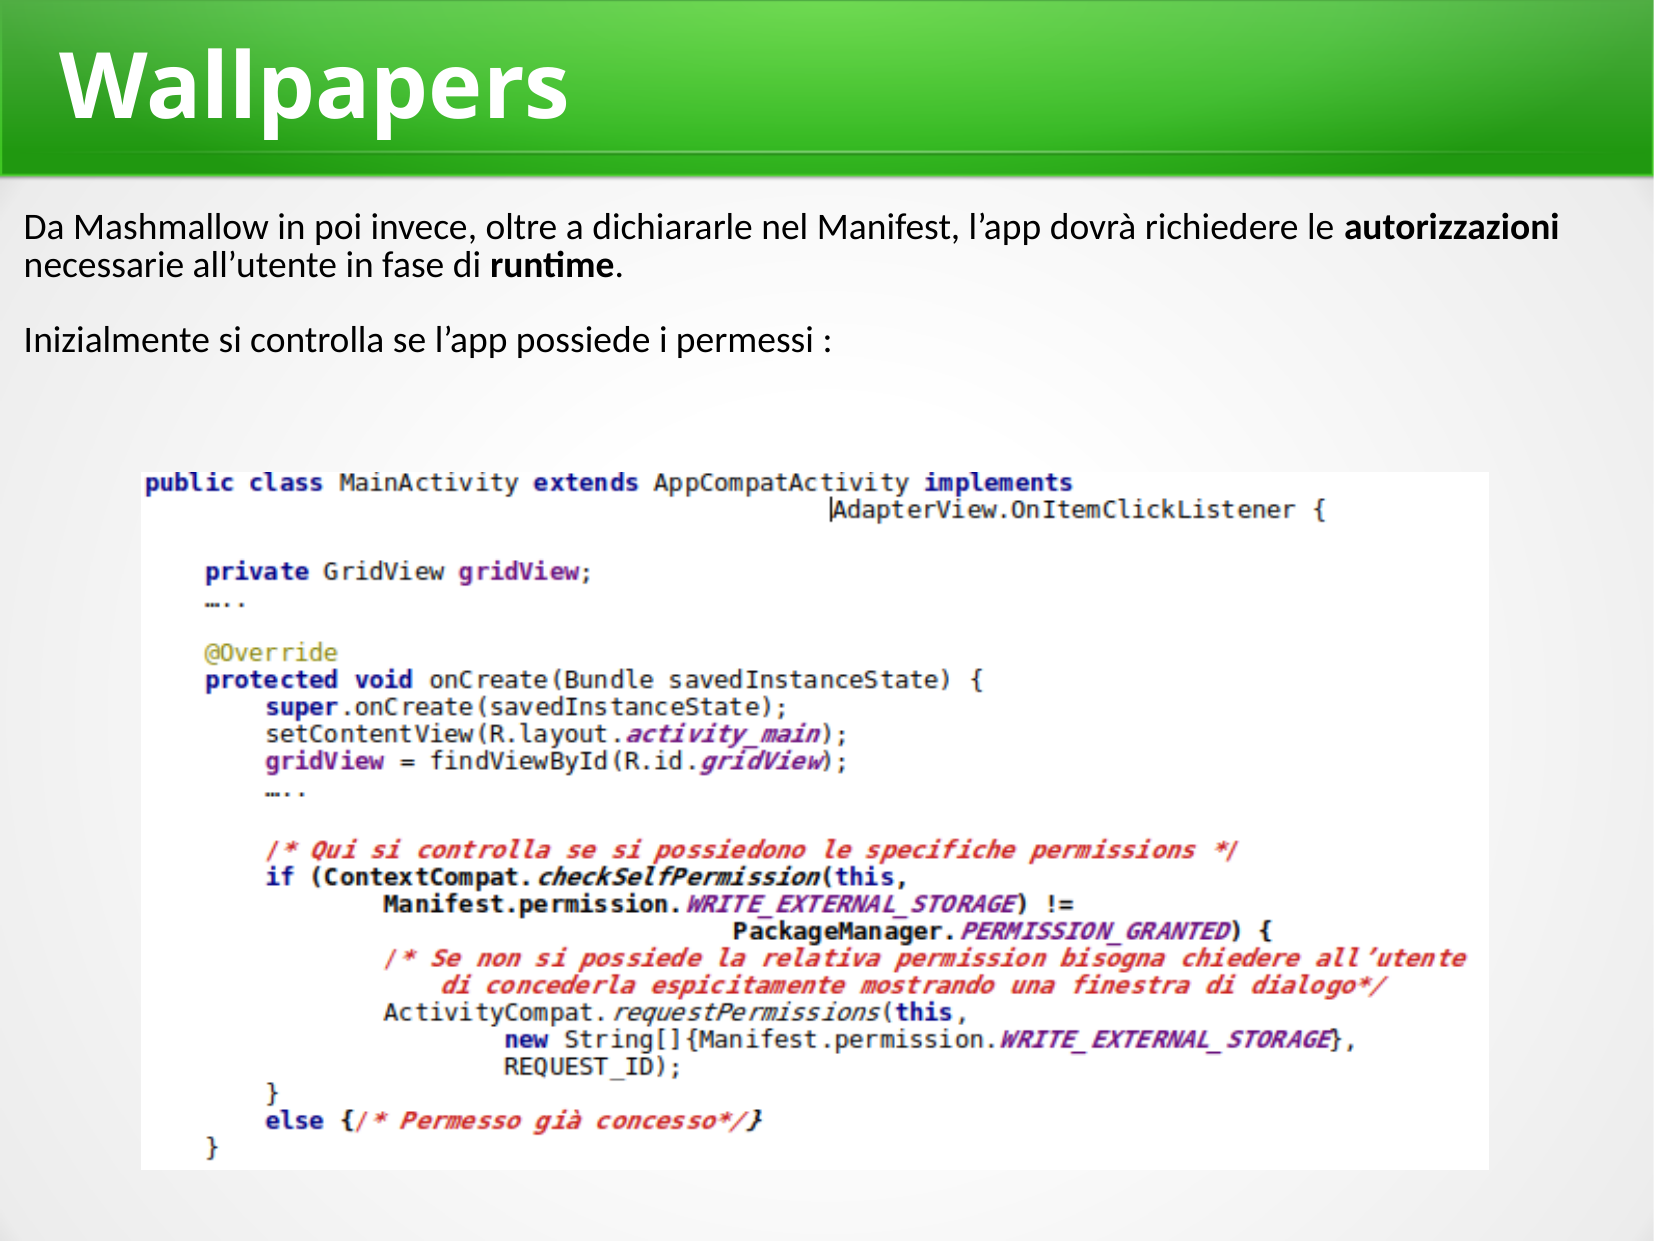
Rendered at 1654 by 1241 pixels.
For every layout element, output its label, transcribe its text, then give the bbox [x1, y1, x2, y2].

picture [0, 0, 1654, 1241]
title Wallpapers [35, 11, 1489, 136]
subtitle Da Mashmallow in poi invece, oltre a dichiararle nel Manifest, l’app dovrà richiedere le autorizzazioni necessarie all’utente in fase di runtime. Inizialmente si controlla se l’app possiede i permessi : [23, 136, 1583, 485]
